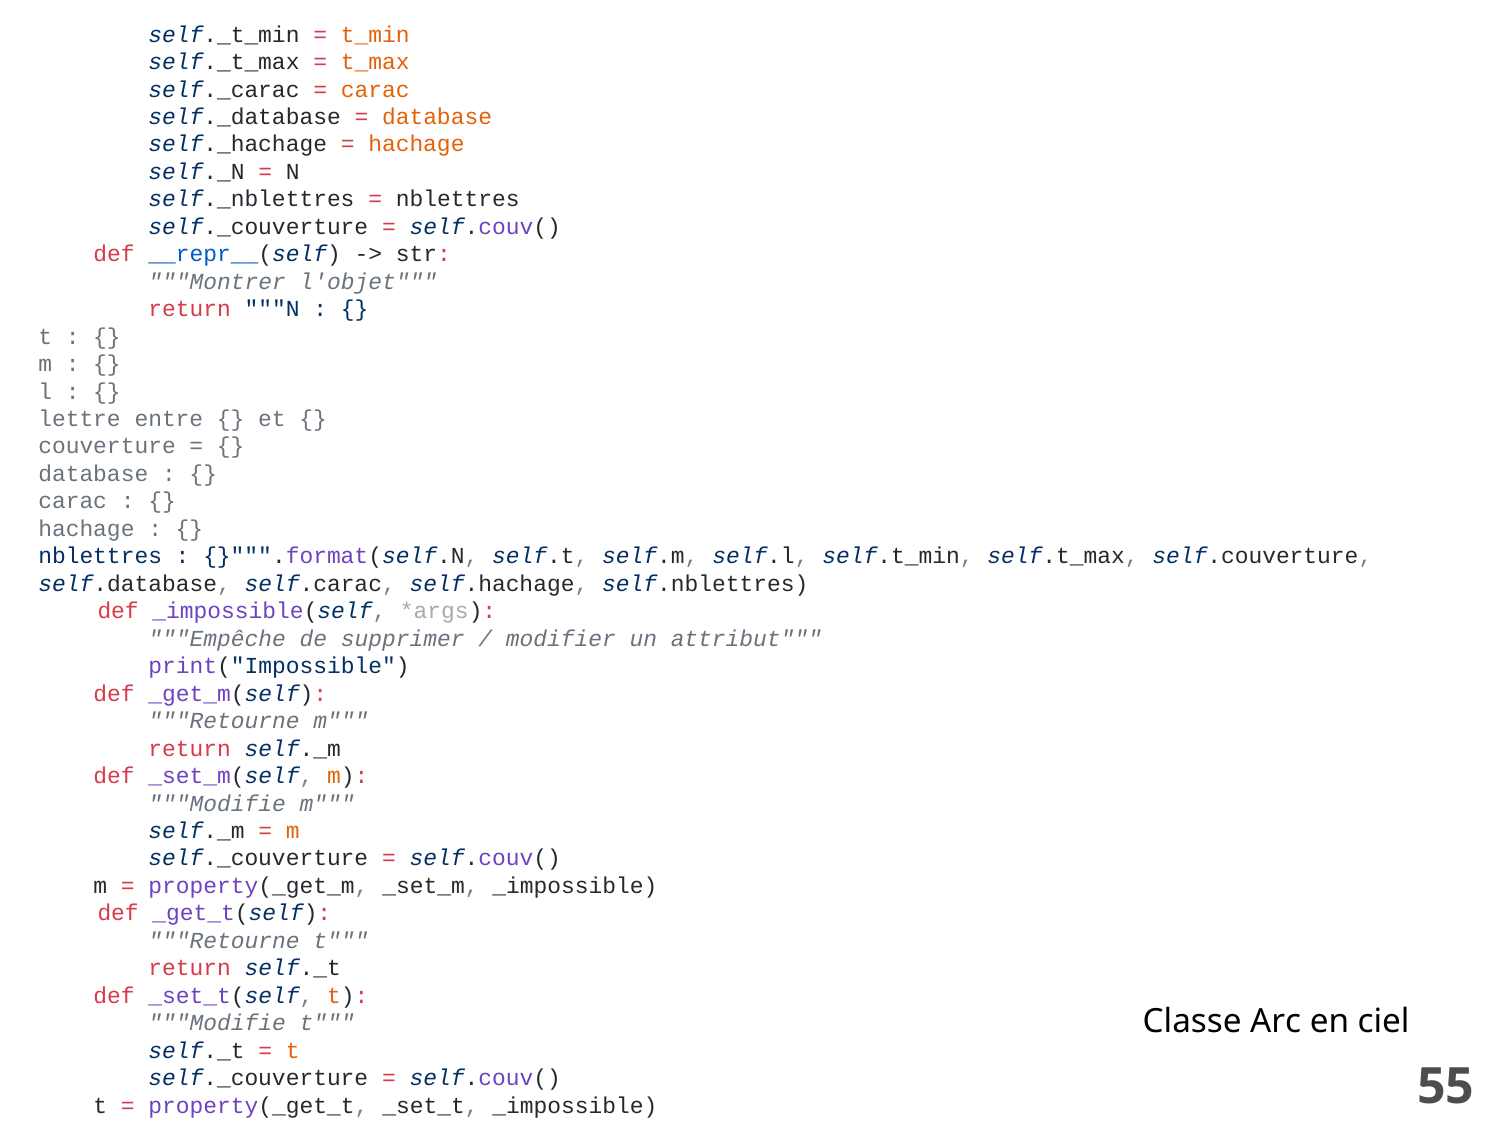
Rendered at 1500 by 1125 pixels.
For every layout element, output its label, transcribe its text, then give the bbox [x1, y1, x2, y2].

text_box <numéro> [1447, 1054, 1500, 1109]
text_box self._t_min = t_min self._t_max = t_max self._carac = carac self._database = database self._hachage = hachage self._N = N self._nblettres = nblettres self._couverture = self.couv() def __repr__(self) -> str: """Montrer l'objet""" return """N : {} t : {} m : {} l : {} lettre entre {} et {} couverture = {} database : {} carac : {} hachage : {} nblettres : {}""".format(self.N, self.t, self.m, self.l, self.t_min, self.t_max, self.couverture, self.database, self.carac, self.hachage, self.nblettres) def _impossible(self, *args): """Empêche de supprimer / modifier un attribut""" print("Impossible") def _get_m(self): """Retourne m""" return self._m def _set_m(self, m): """Modifie m""" self._m = m self._couverture = self.couv() m = property(_get_m, _set_m, _impossible) def _get_t(self): """Retourne t""" return self._t def _set_t(self, t): """Modifie t""" self._t = t self._couverture = self.couv() t = property(_get_t, _set_t, _impossible) [23, 11, 1477, 1125]
text_box Classe Arc en ciel [1127, 992, 1447, 1125]
